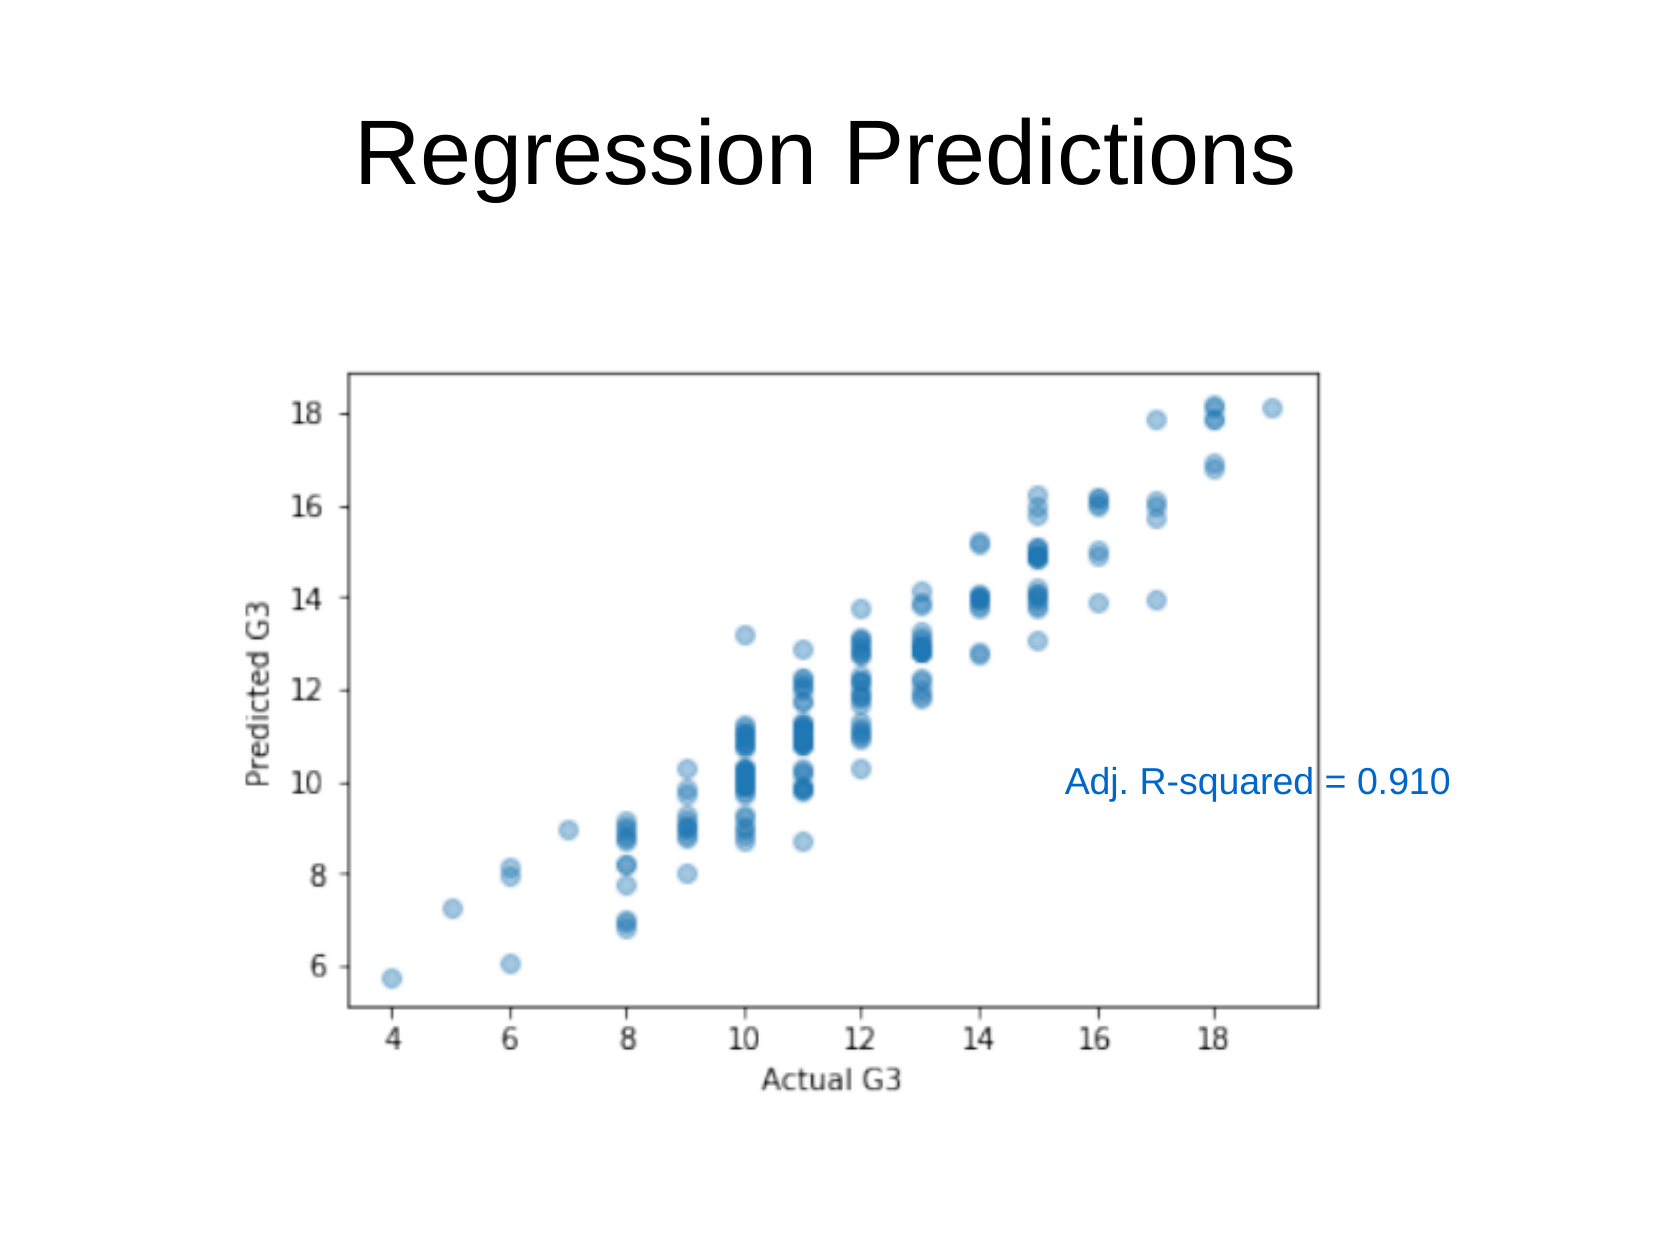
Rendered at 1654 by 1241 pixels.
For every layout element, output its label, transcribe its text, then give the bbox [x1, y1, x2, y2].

picture [225, 329, 1379, 1105]
text_box Adj. R-squared = 0.910 [1050, 753, 1561, 811]
title Regression Predictions [82, 49, 1571, 257]
